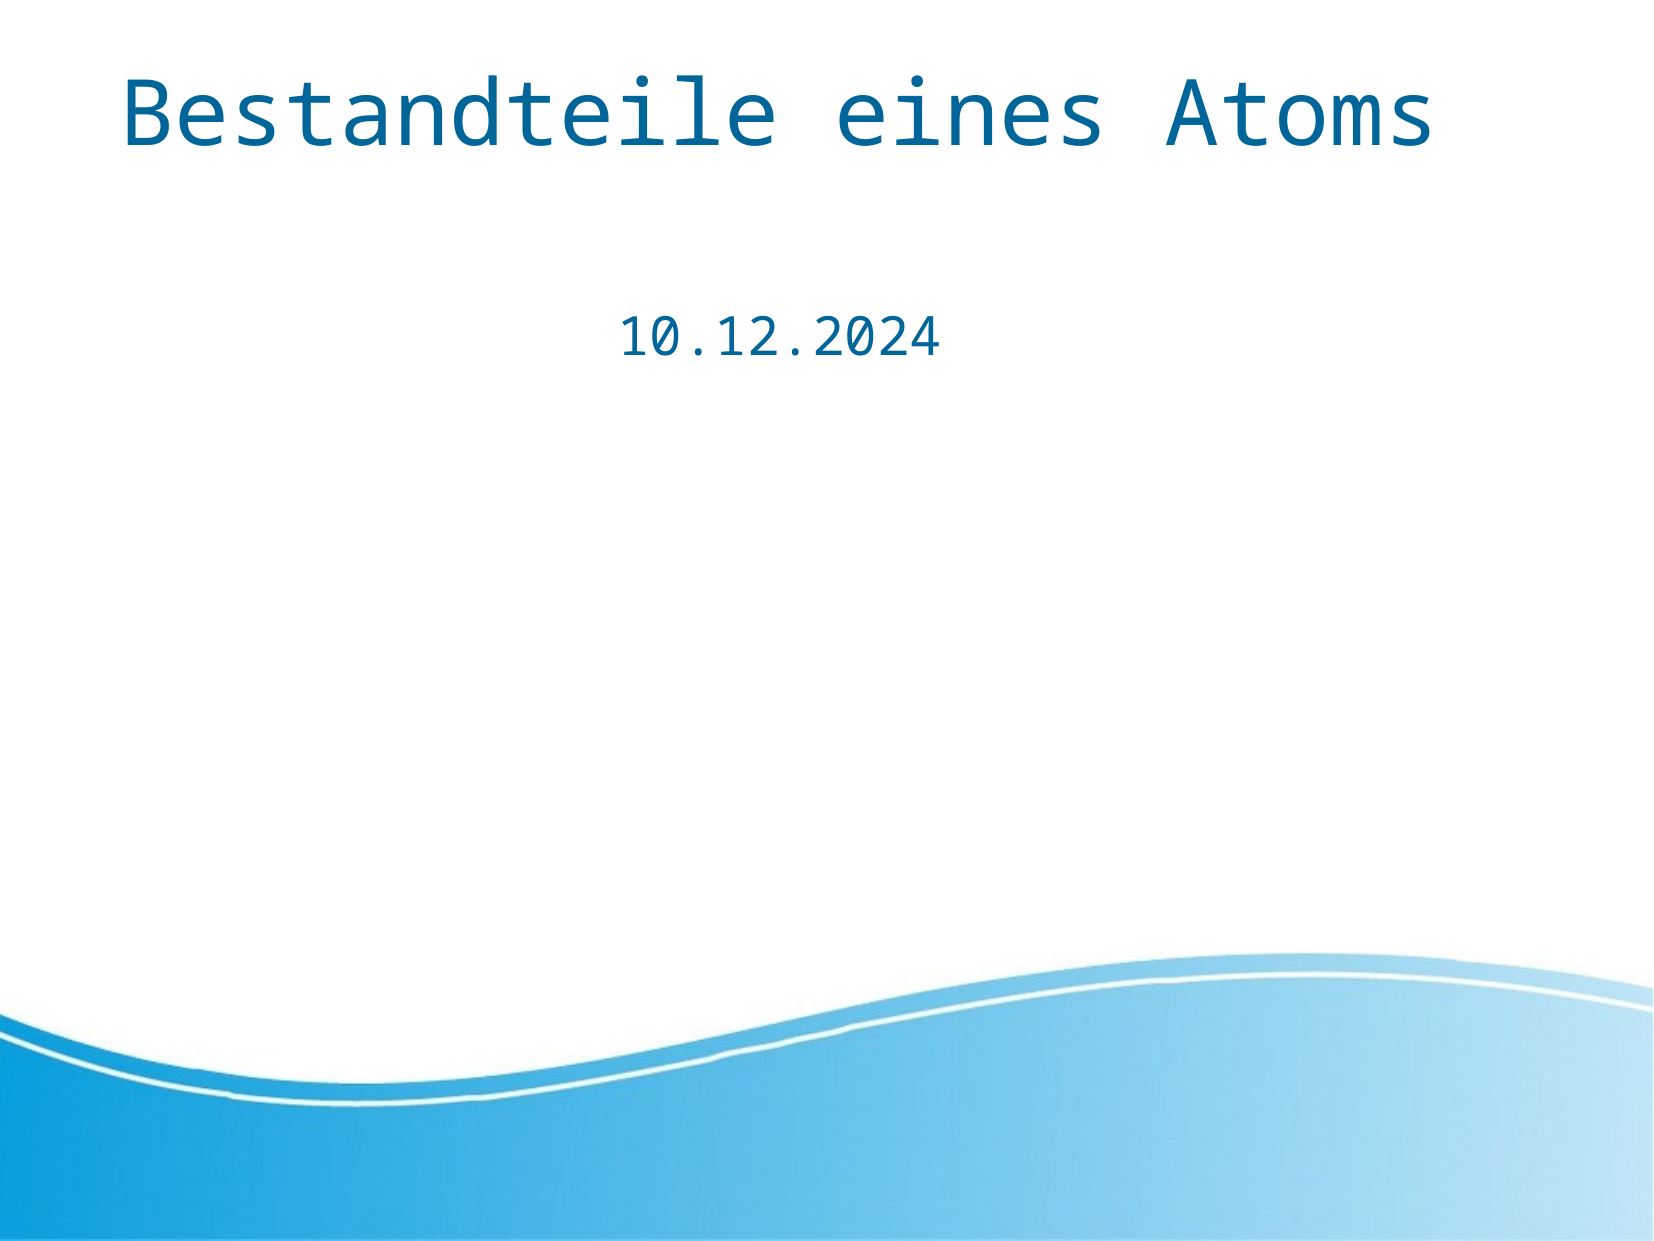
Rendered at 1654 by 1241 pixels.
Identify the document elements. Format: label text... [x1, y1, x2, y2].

title Bestandteile eines Atoms 10.12.2024 [35, 51, 1524, 369]
picture [0, 952, 1654, 1241]
